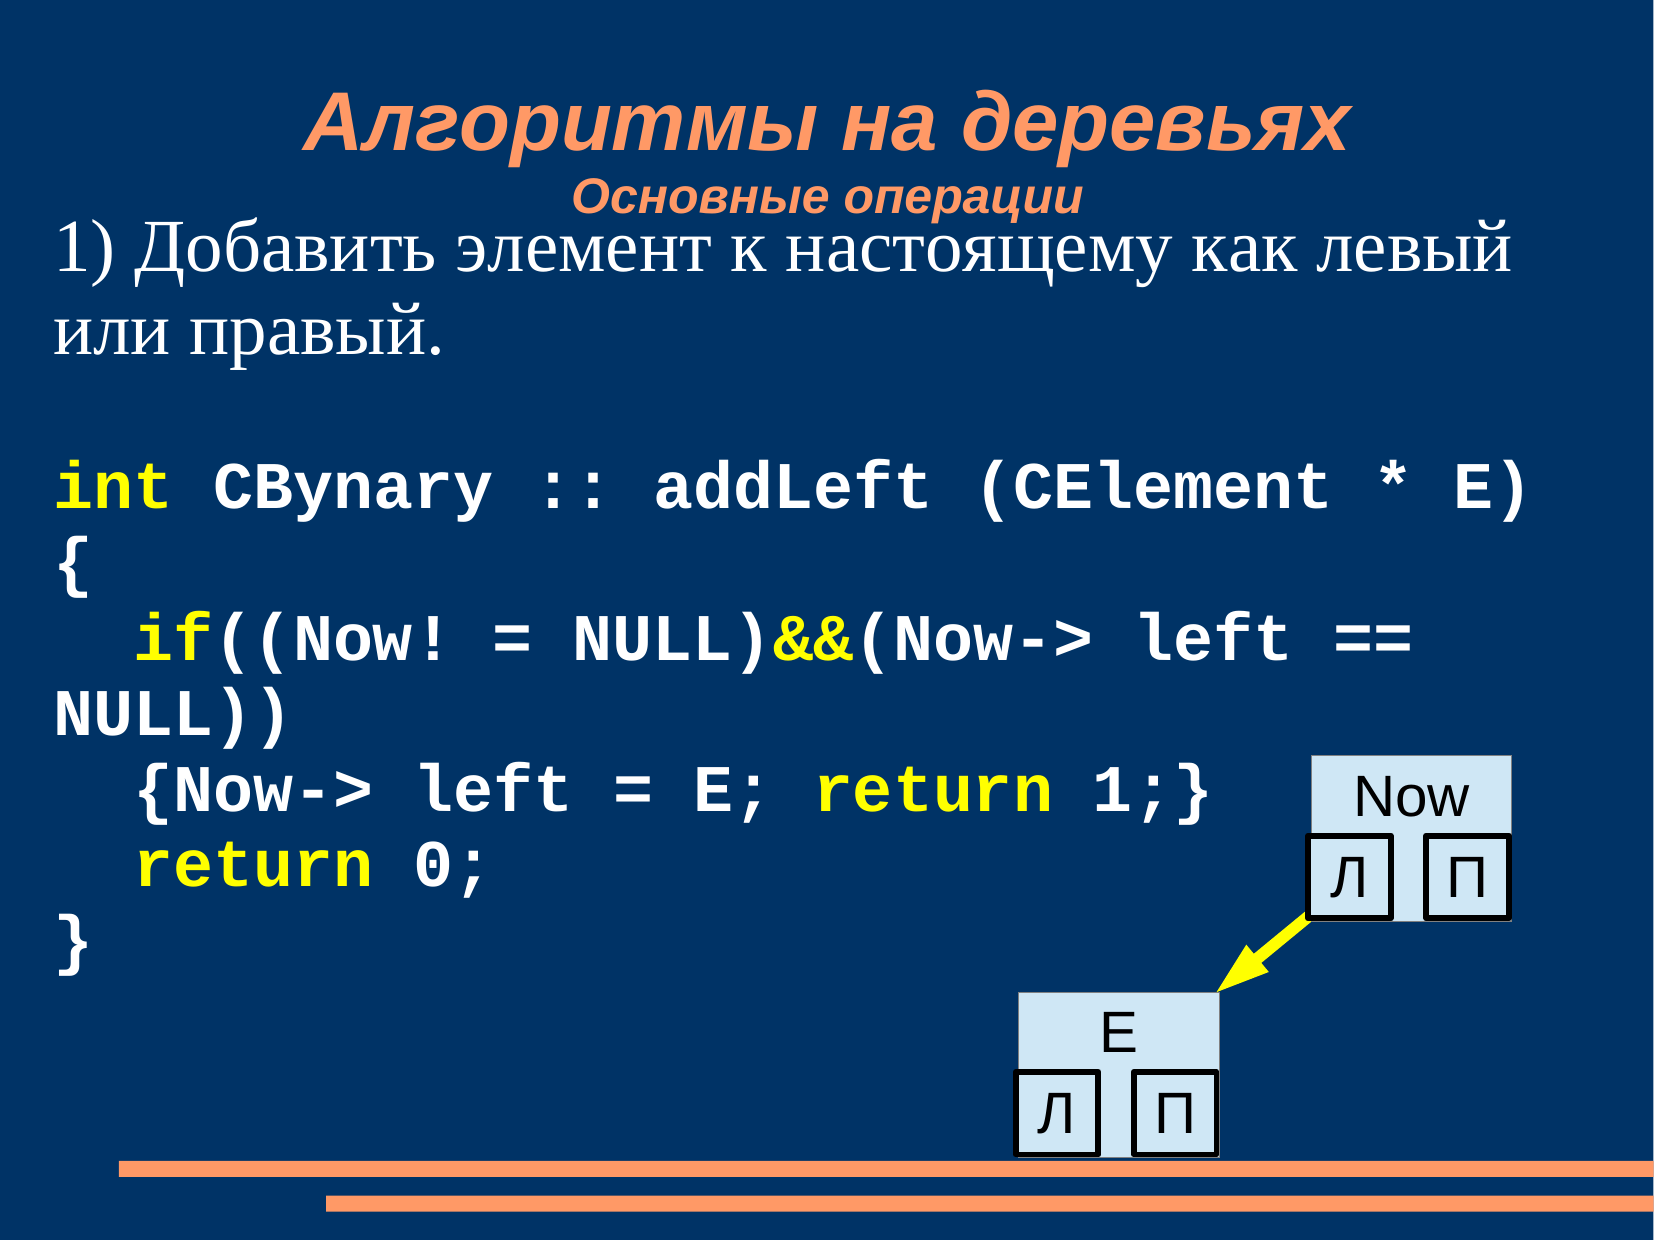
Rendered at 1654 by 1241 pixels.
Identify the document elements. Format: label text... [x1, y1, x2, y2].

text_box П [1133, 1071, 1217, 1155]
text_box Л [1015, 1071, 1099, 1155]
text_box Е [1018, 992, 1220, 1158]
text_box Л [1308, 835, 1391, 919]
text_box П [1426, 835, 1509, 919]
subtitle 1) Добавить элемент к настоящему как левый или правый. int CBynary :: addLeft (CElement * E) { if((Now! = NULL)&&(Now-> left == NULL)) {Now-> left = E; return 1;} return 0; } [53, 242, 1613, 945]
text_box Now [1311, 755, 1512, 922]
title Алгоритмы на деревьях Основные операции [121, 46, 1534, 242]
